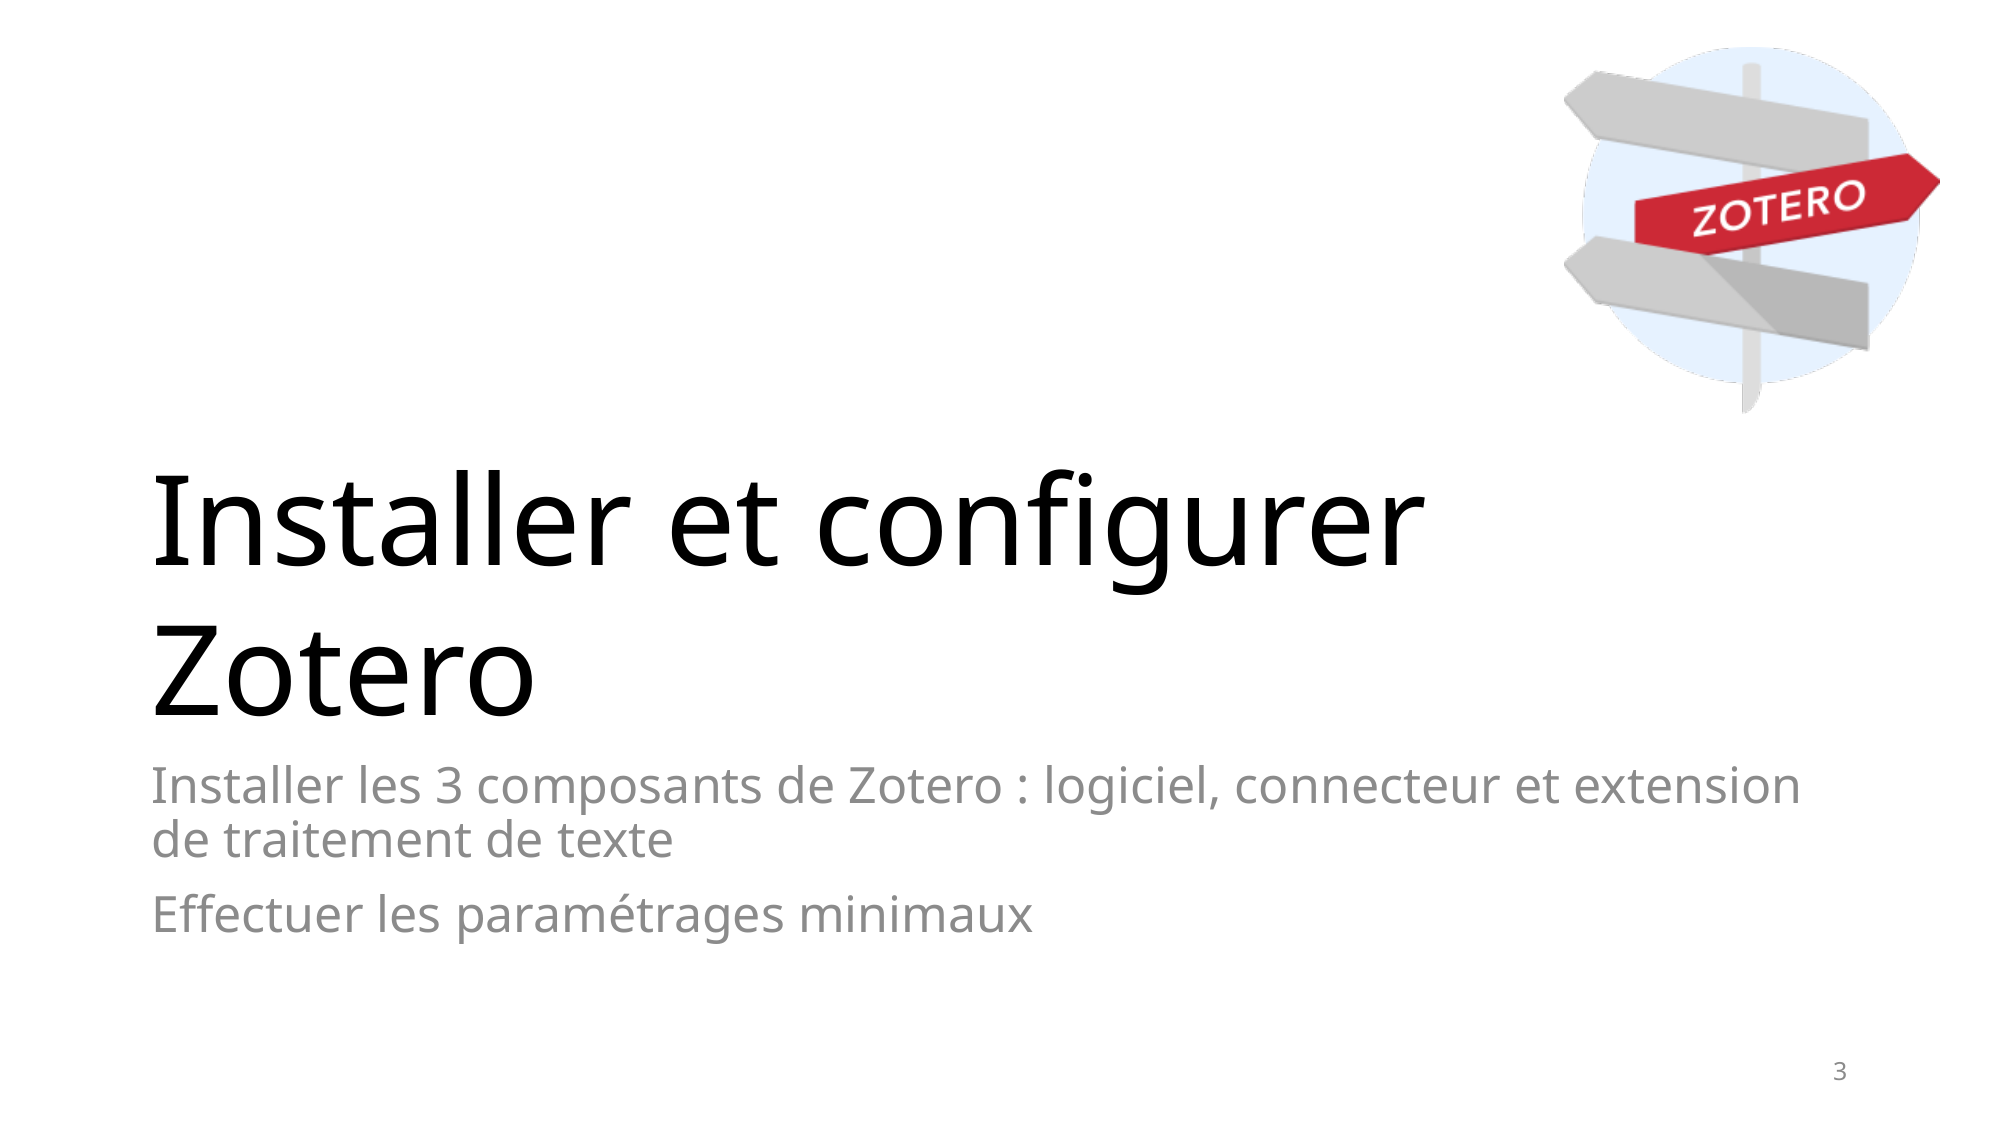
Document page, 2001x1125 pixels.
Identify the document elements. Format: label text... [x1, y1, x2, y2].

title Installer et configurer Zotero [136, 280, 1862, 749]
list Installer les 3 composants de Zotero : logiciel, connecteur et extension de traitement de texte Effectuer les paramétrages minimaux [136, 752, 1862, 999]
picture [1564, 47, 1940, 414]
